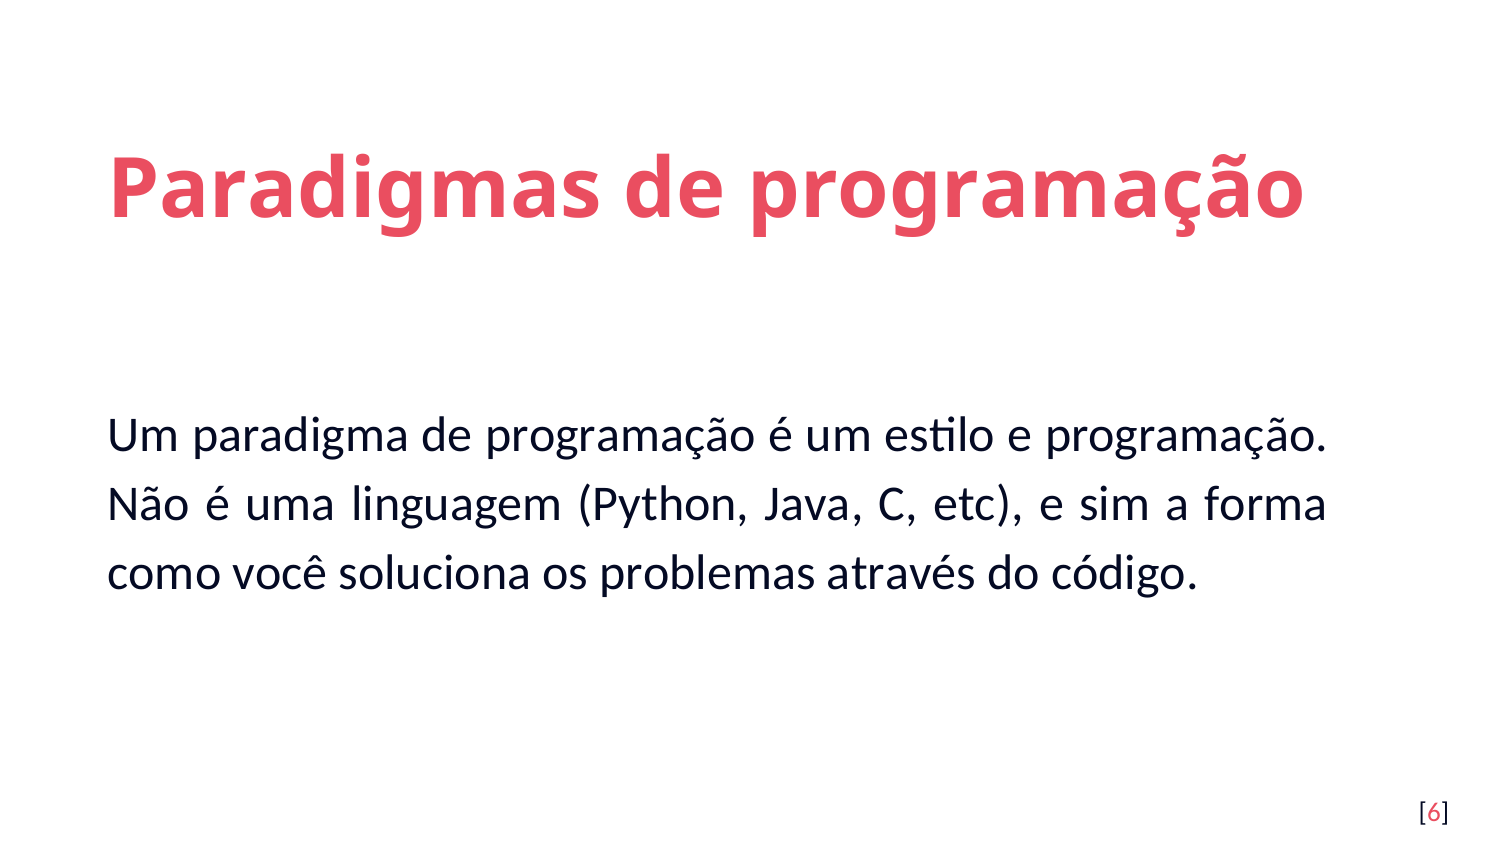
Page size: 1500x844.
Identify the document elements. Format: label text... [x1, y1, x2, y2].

slide_number [6] [1403, 779, 1494, 844]
text_box Paradigmas de programação [92, 104, 1408, 243]
text_box Um paradigma de programação é um estilo e programação. Não é uma linguagem (Python, Java, C, etc), e sim a forma como você soluciona os problemas através do código. [92, 243, 1408, 749]
